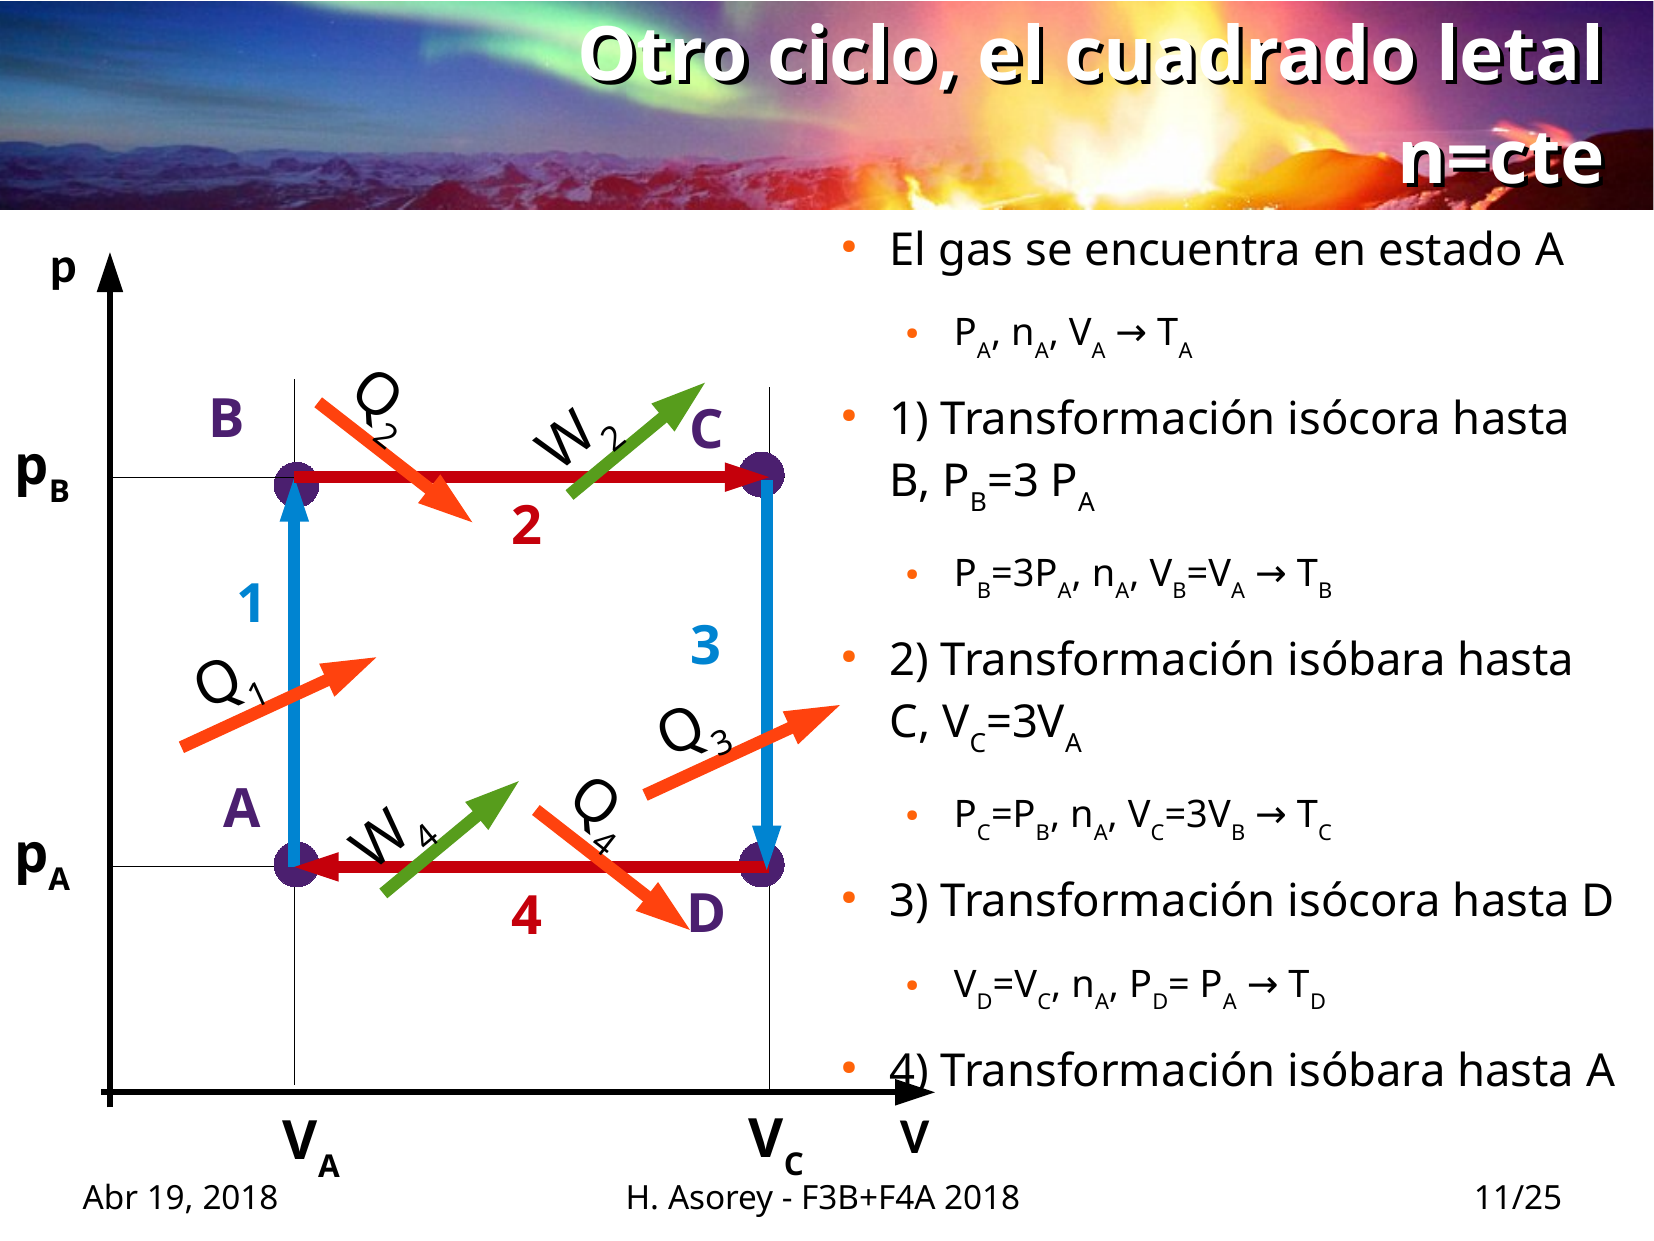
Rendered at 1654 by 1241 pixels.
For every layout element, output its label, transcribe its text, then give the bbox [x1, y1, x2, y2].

text_box B [184, 372, 270, 461]
list El gas se encuentra en estado A PA, nA, VA → TA 1) Transformación isócora hasta B, PB=3 PA PB=3PA, nA, VB=VA → TB 2) Transformación isóbara hasta C, VC=3VA PC=PB, nA, VC=3VB → TC 3) Transformación isócora hasta D VD=VC, nA, PD= PA → TD 4) Transformación isóbara hasta A [825, 216, 1621, 1117]
picture [0, 1, 1654, 210]
text_box 2 [484, 479, 570, 568]
text_box C [664, 382, 750, 471]
text_box [297, 483, 319, 506]
text_box pB [0, 418, 110, 513]
text_box [739, 842, 763, 861]
text_box V [885, 1117, 945, 1186]
text_box D [664, 873, 750, 956]
text_box p [34, 237, 92, 314]
text_box [740, 452, 785, 494]
text_box [741, 846, 785, 887]
text_box 1 [208, 557, 295, 646]
text_box 4 [484, 868, 570, 958]
text_box [274, 478, 293, 505]
text_box [300, 842, 318, 864]
text_box [743, 481, 761, 498]
text_box VC [708, 1092, 845, 1186]
text_box [274, 843, 317, 887]
text_box A [199, 762, 285, 851]
text_box 3 [663, 598, 750, 688]
text_box [275, 462, 315, 477]
title Otro ciclo, el cuadrado letal n=cte [45, 11, 1606, 195]
text_box VA [243, 1093, 380, 1188]
text_box pA [0, 807, 110, 901]
